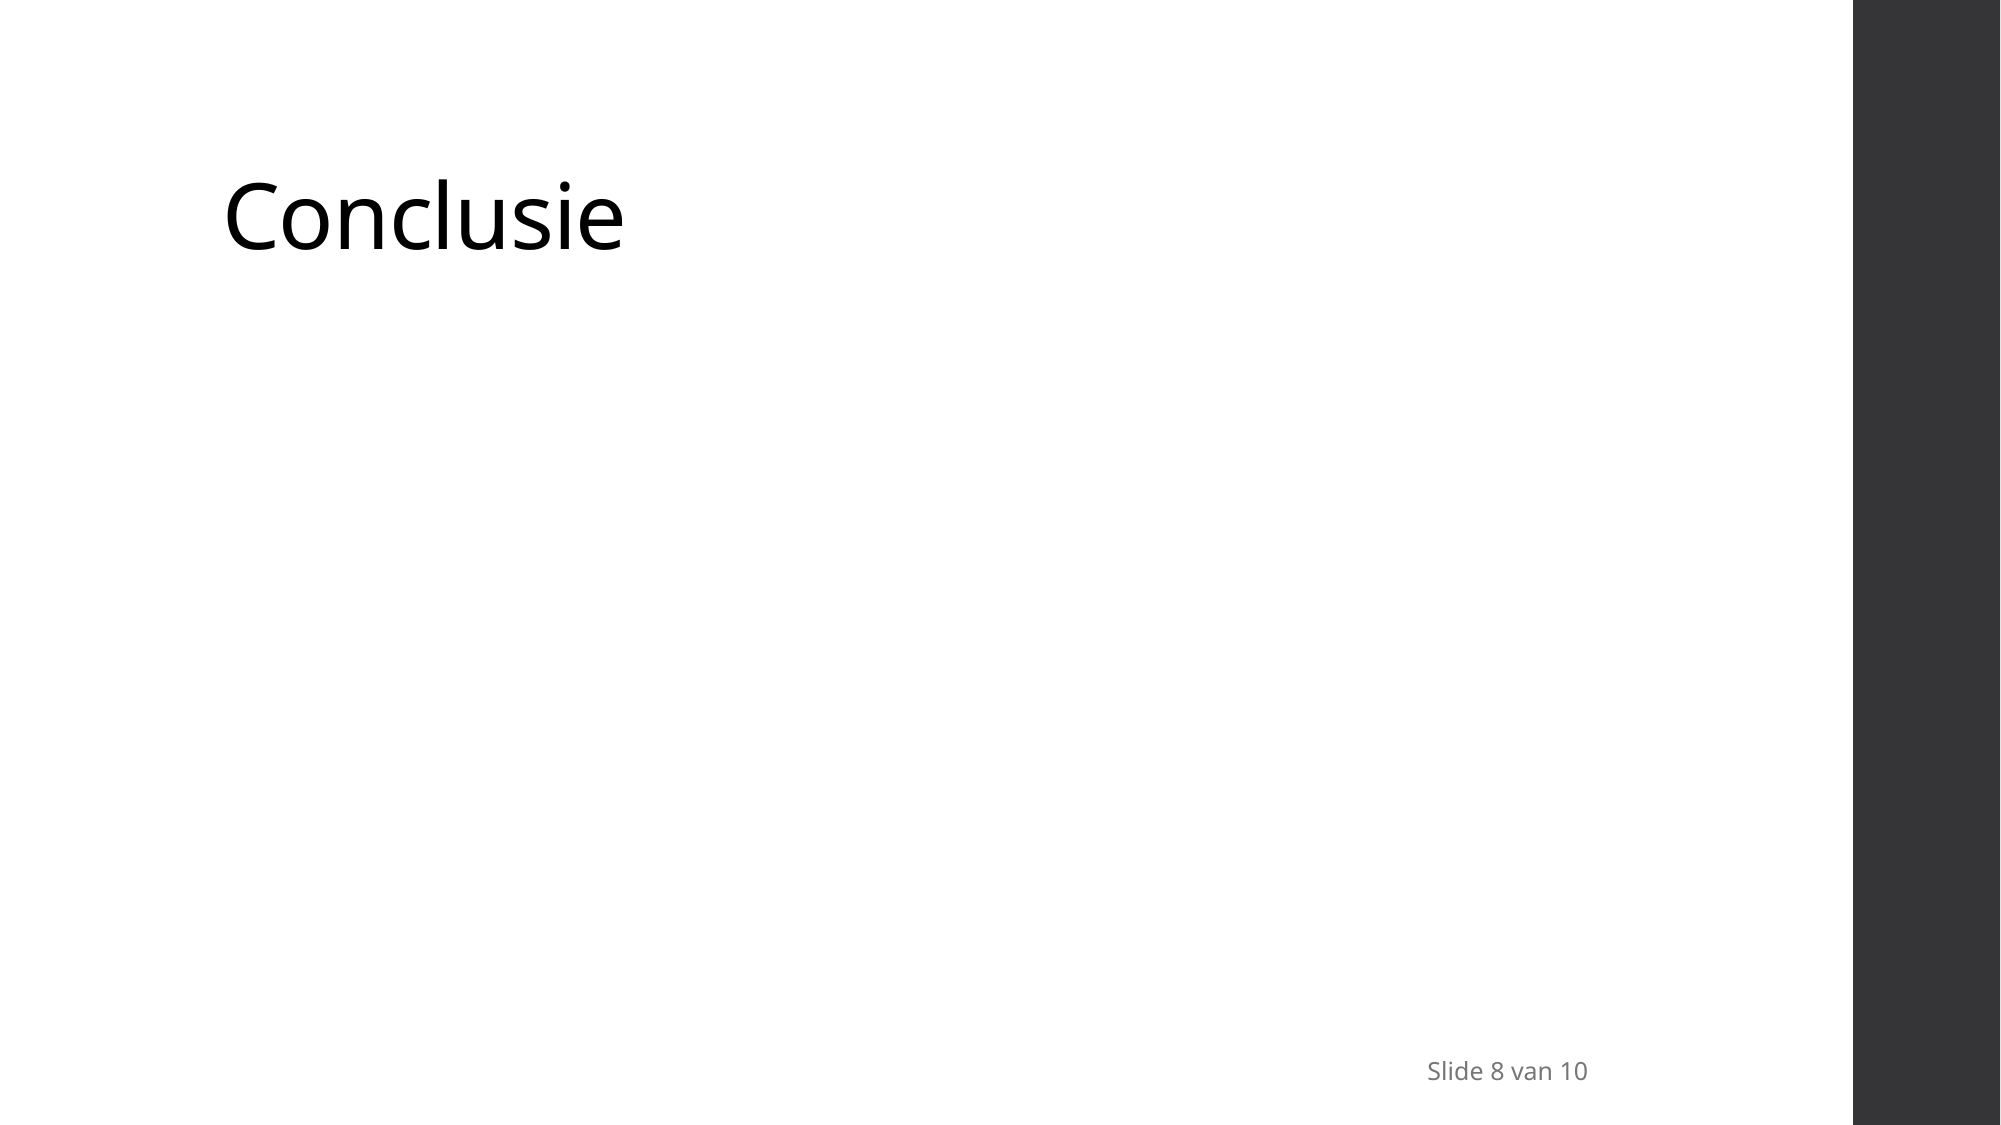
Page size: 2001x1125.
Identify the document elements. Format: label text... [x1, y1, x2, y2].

text_box Slide van 10 [1412, 1042, 1863, 1103]
title Conclusie [206, 60, 1797, 278]
